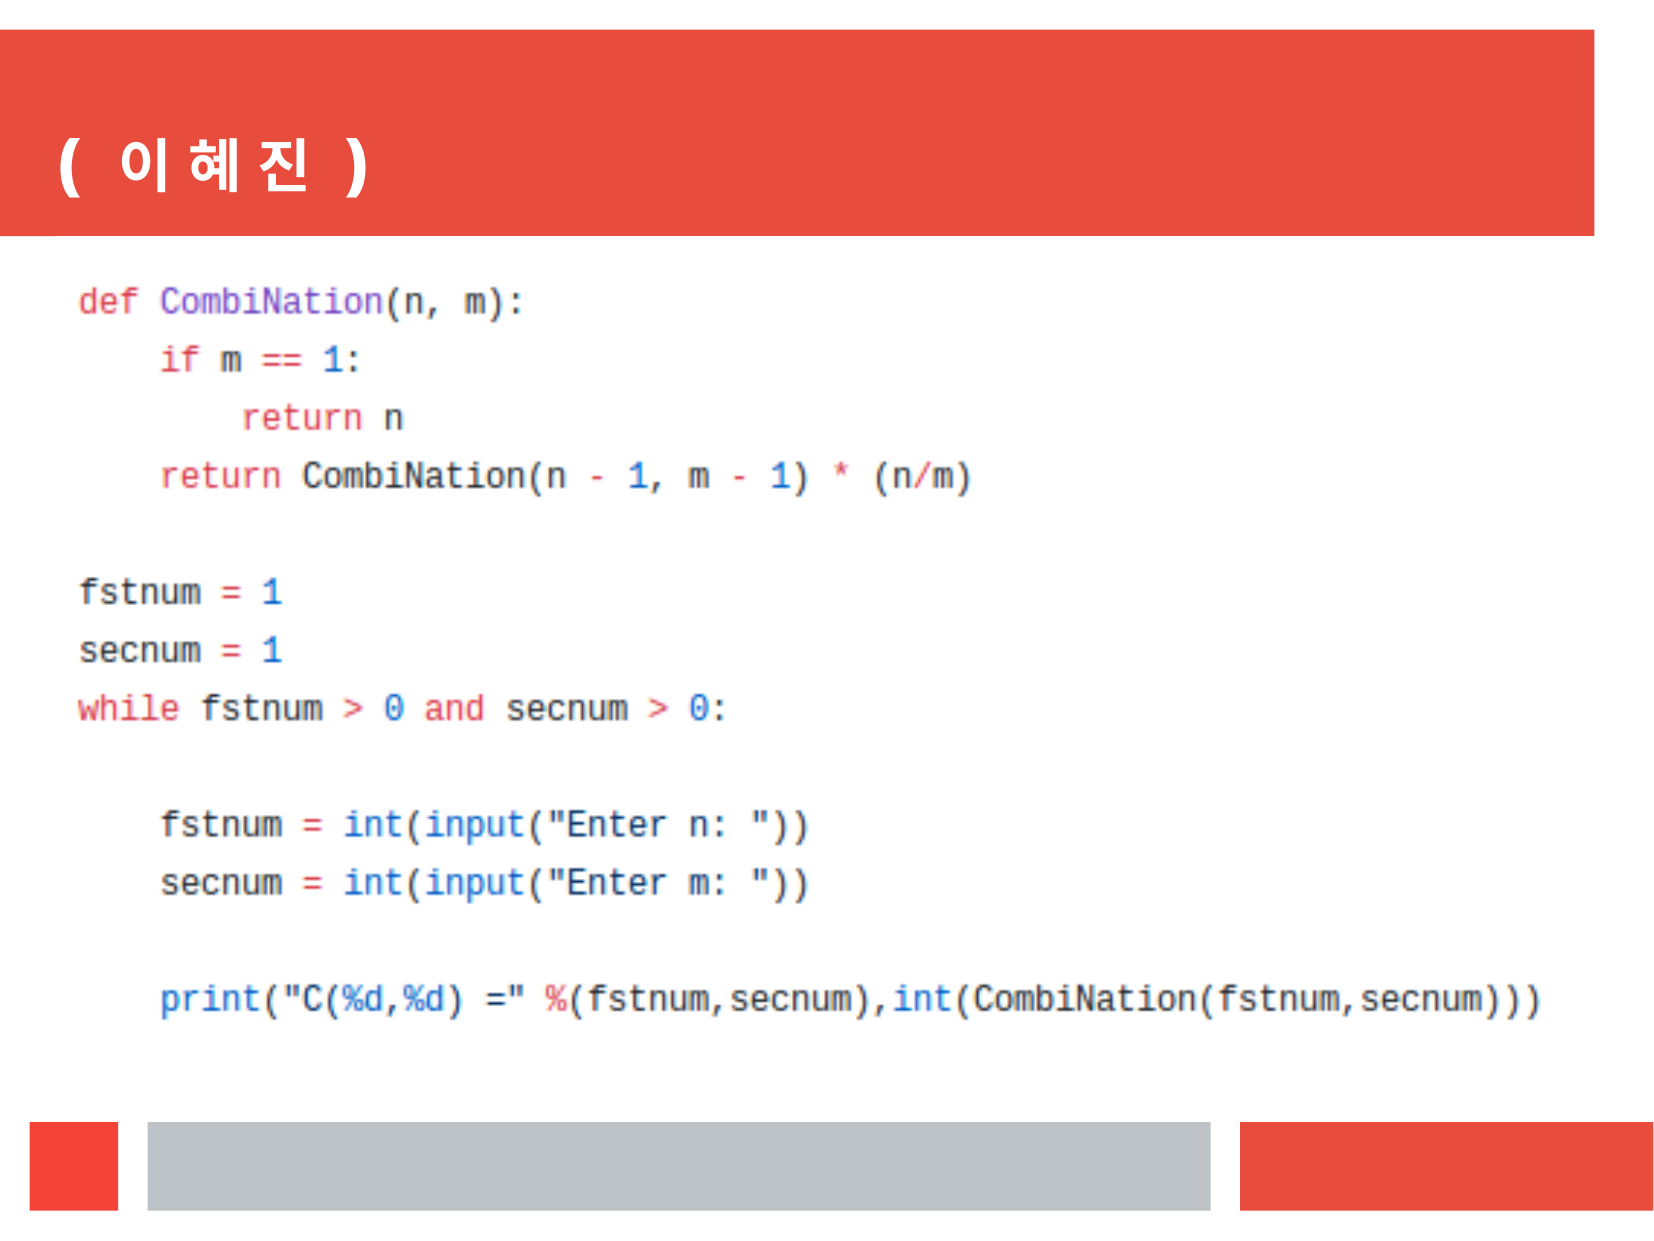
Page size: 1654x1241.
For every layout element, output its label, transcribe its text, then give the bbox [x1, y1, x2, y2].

title ( 이 혜 진 ) [59, 59, 1595, 207]
picture [56, 236, 1654, 1064]
